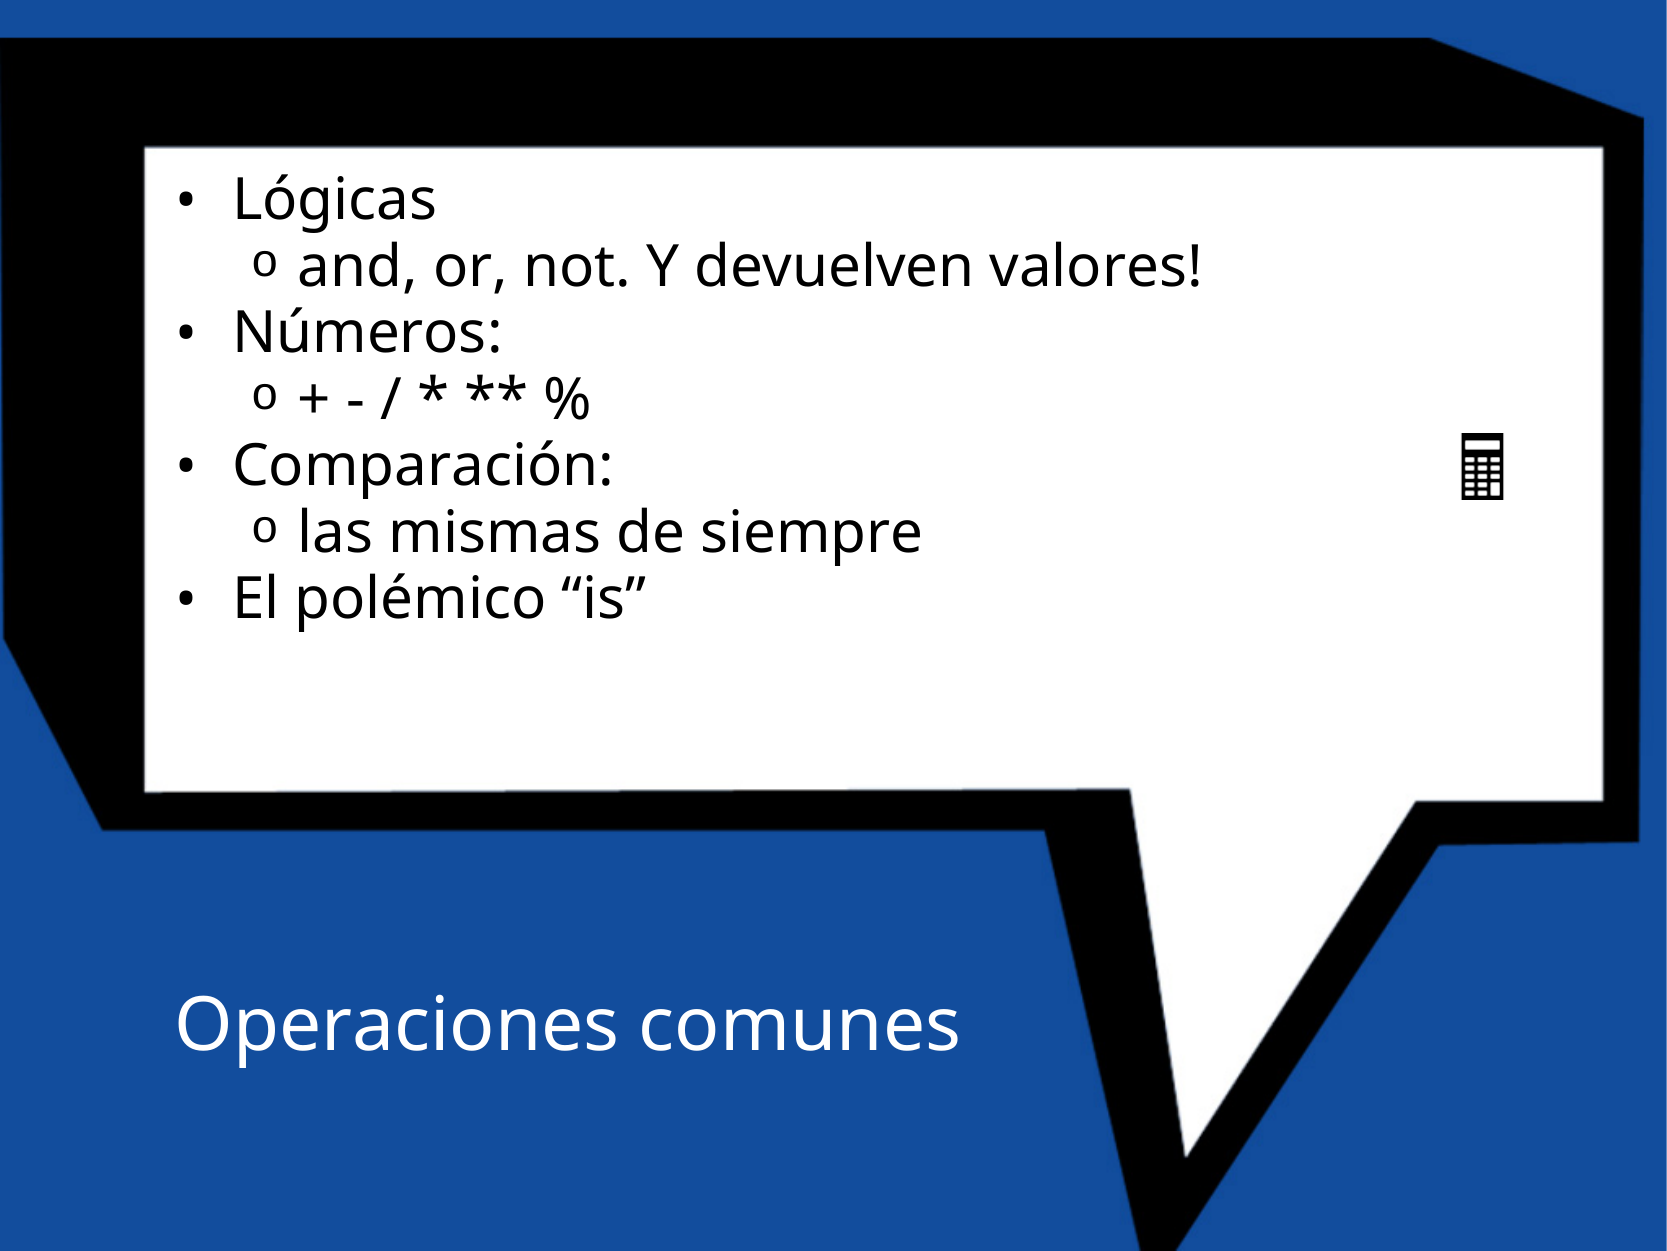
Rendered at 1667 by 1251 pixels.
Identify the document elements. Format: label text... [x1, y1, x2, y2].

title Operaciones comunes [90, 830, 1046, 1220]
picture [0, 0, 1667, 1251]
subtitle Lógicas and, or, not. Y devuelven valores! Números: + - / * ** % Comparación: las mismas de siempre El polémico “is” [157, 166, 1611, 823]
